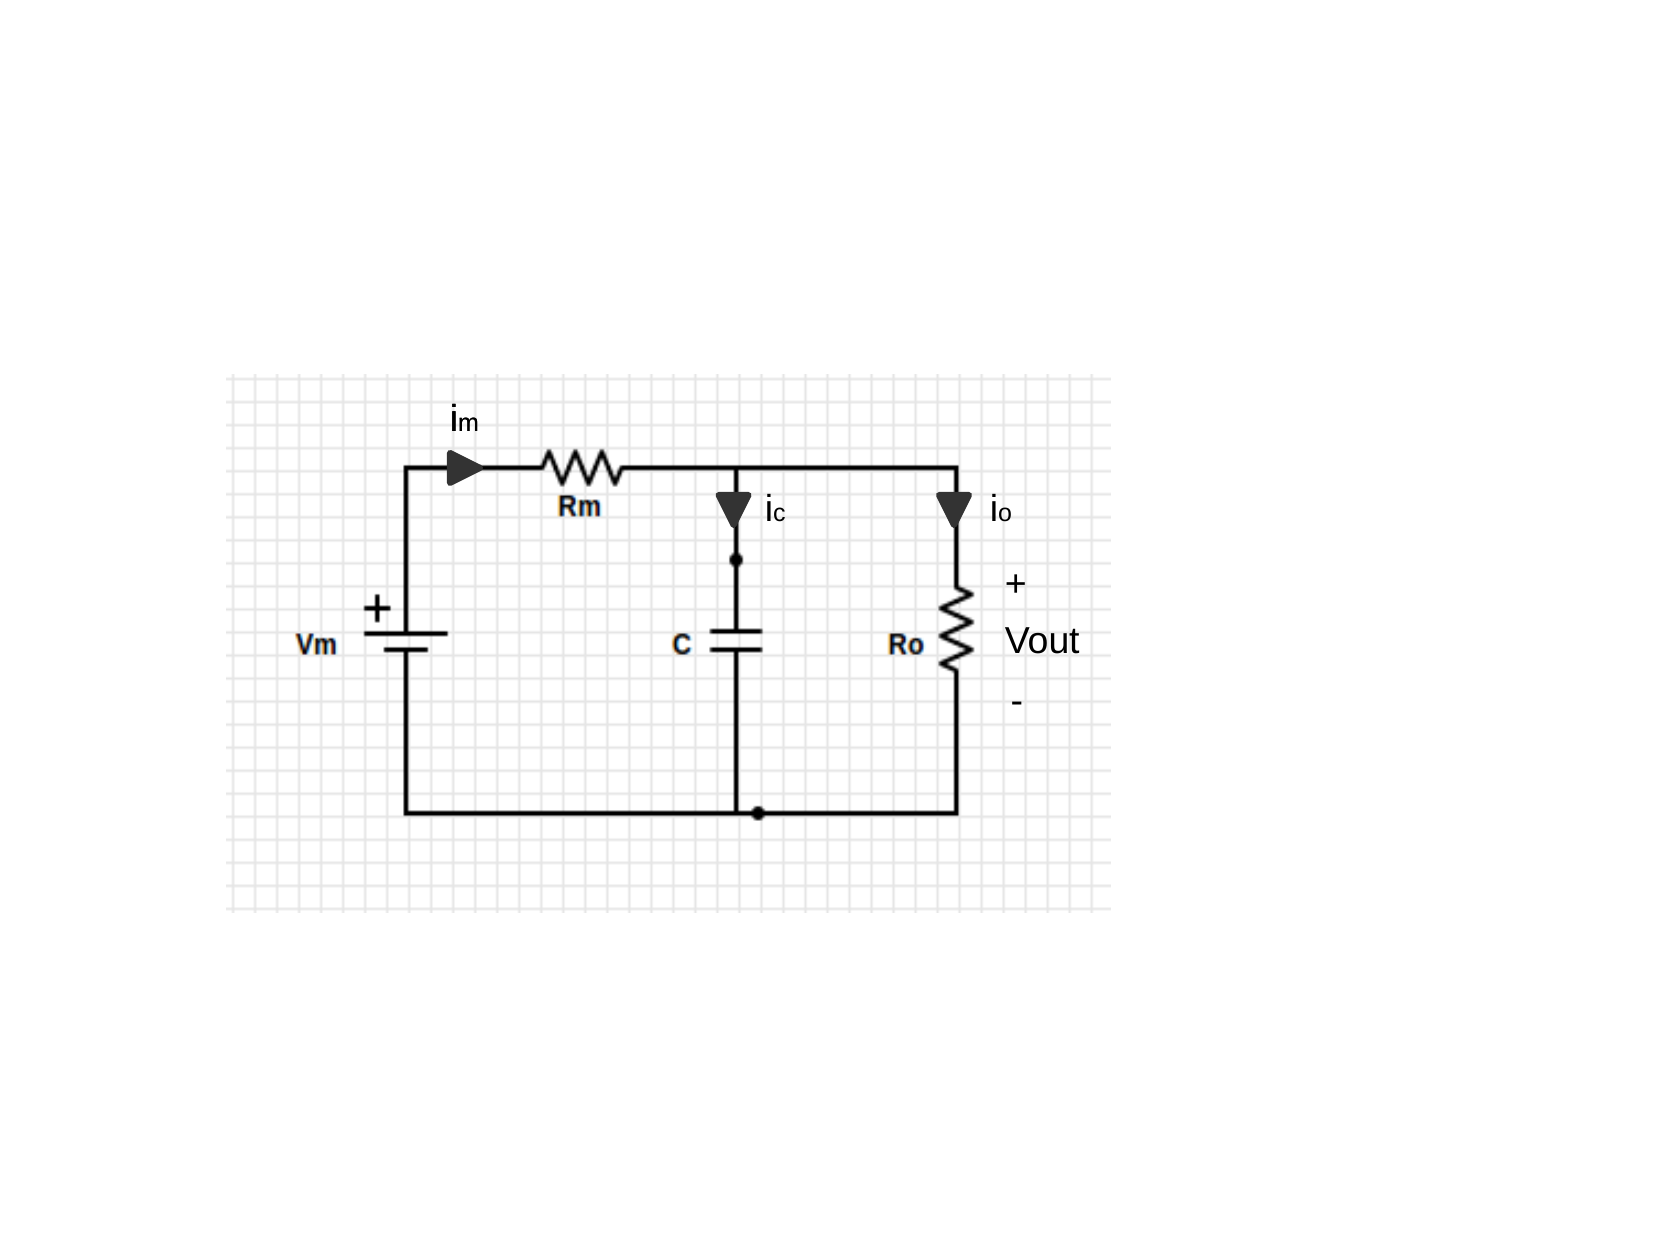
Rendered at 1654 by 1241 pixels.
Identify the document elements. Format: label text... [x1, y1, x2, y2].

text_box + [990, 567, 1042, 612]
text_box [450, 477, 462, 483]
text_box im [435, 390, 541, 477]
text_box [938, 495, 970, 526]
text_box - [995, 671, 1039, 729]
picture [226, 374, 1111, 913]
text_box [718, 495, 749, 526]
text_box io [975, 480, 1081, 567]
text_box ic [750, 480, 856, 567]
text_box Vout [990, 611, 1111, 672]
